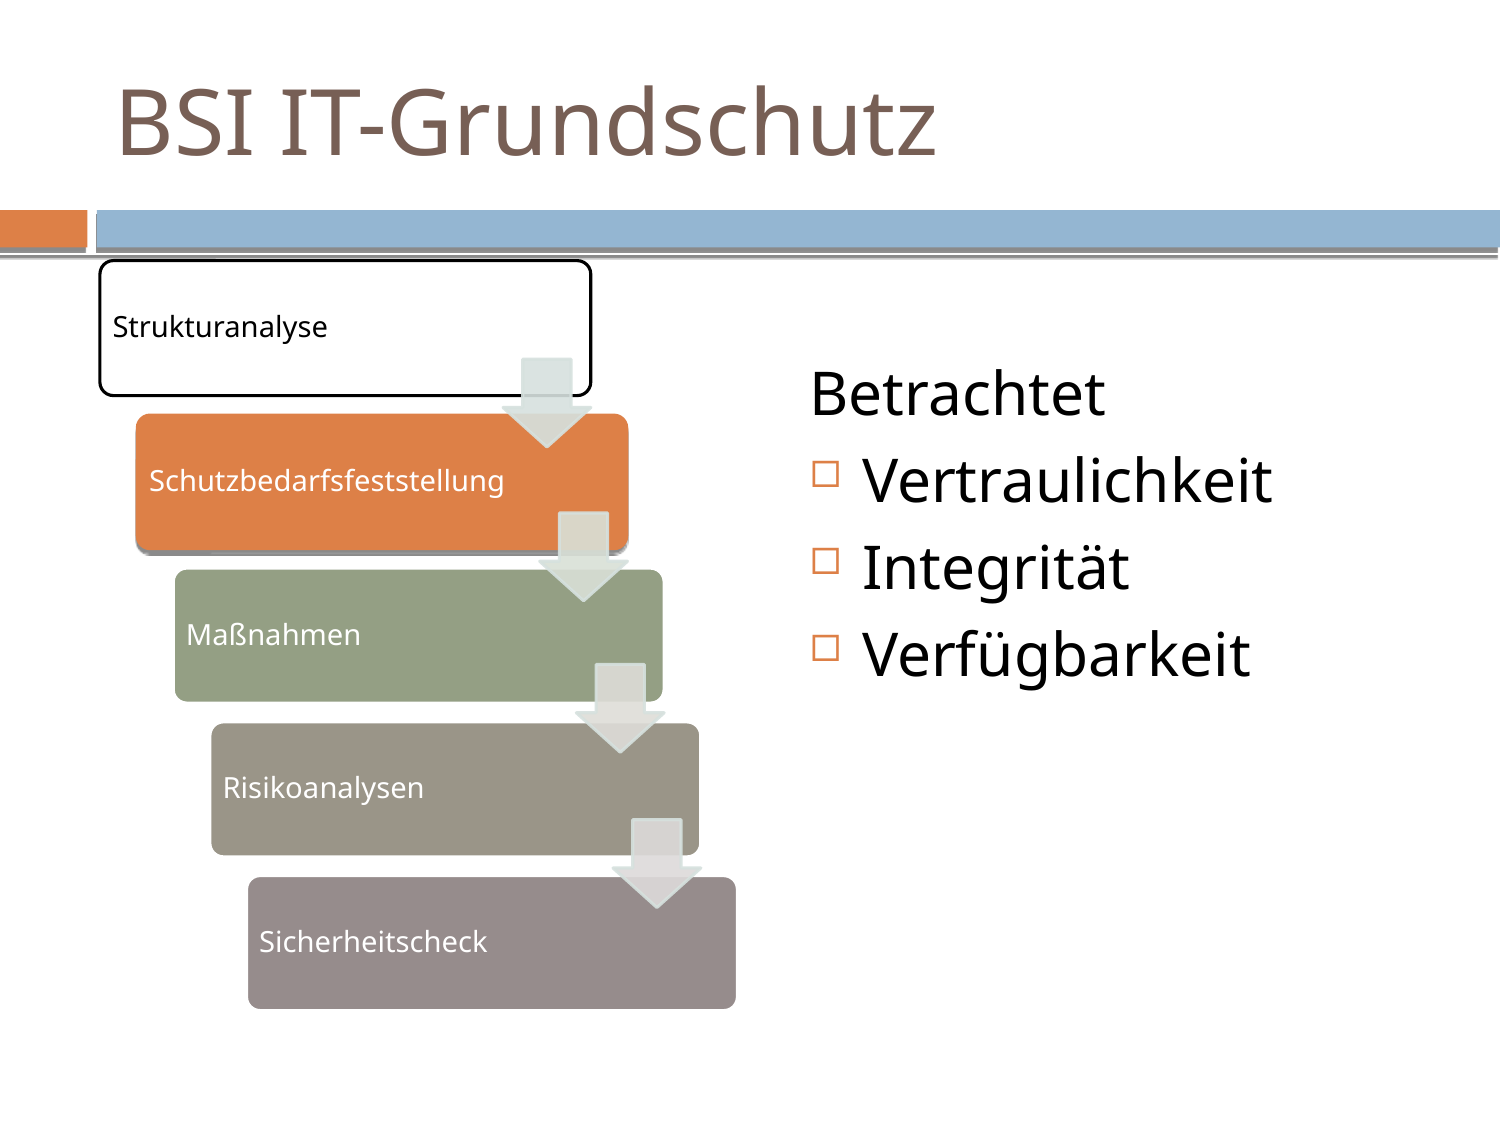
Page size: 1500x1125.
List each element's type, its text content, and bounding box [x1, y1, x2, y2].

text_box Risikoanalysen [209, 721, 701, 857]
text_box [539, 513, 628, 601]
text_box Maßnahmen [173, 568, 665, 704]
title BSI IT-Grundschutz [99, 37, 1438, 200]
text_box [576, 664, 665, 753]
text_box [613, 819, 701, 908]
text_box Strukturanalyse [99, 260, 591, 396]
text_box [503, 359, 591, 447]
list Betrachtet Vertraulichkeit Integrität Verfügbarkeit [794, 260, 1433, 1011]
text_box Sicherheitscheck [246, 875, 738, 1011]
text_box Schutzbedarfsfeststellung [136, 414, 628, 550]
